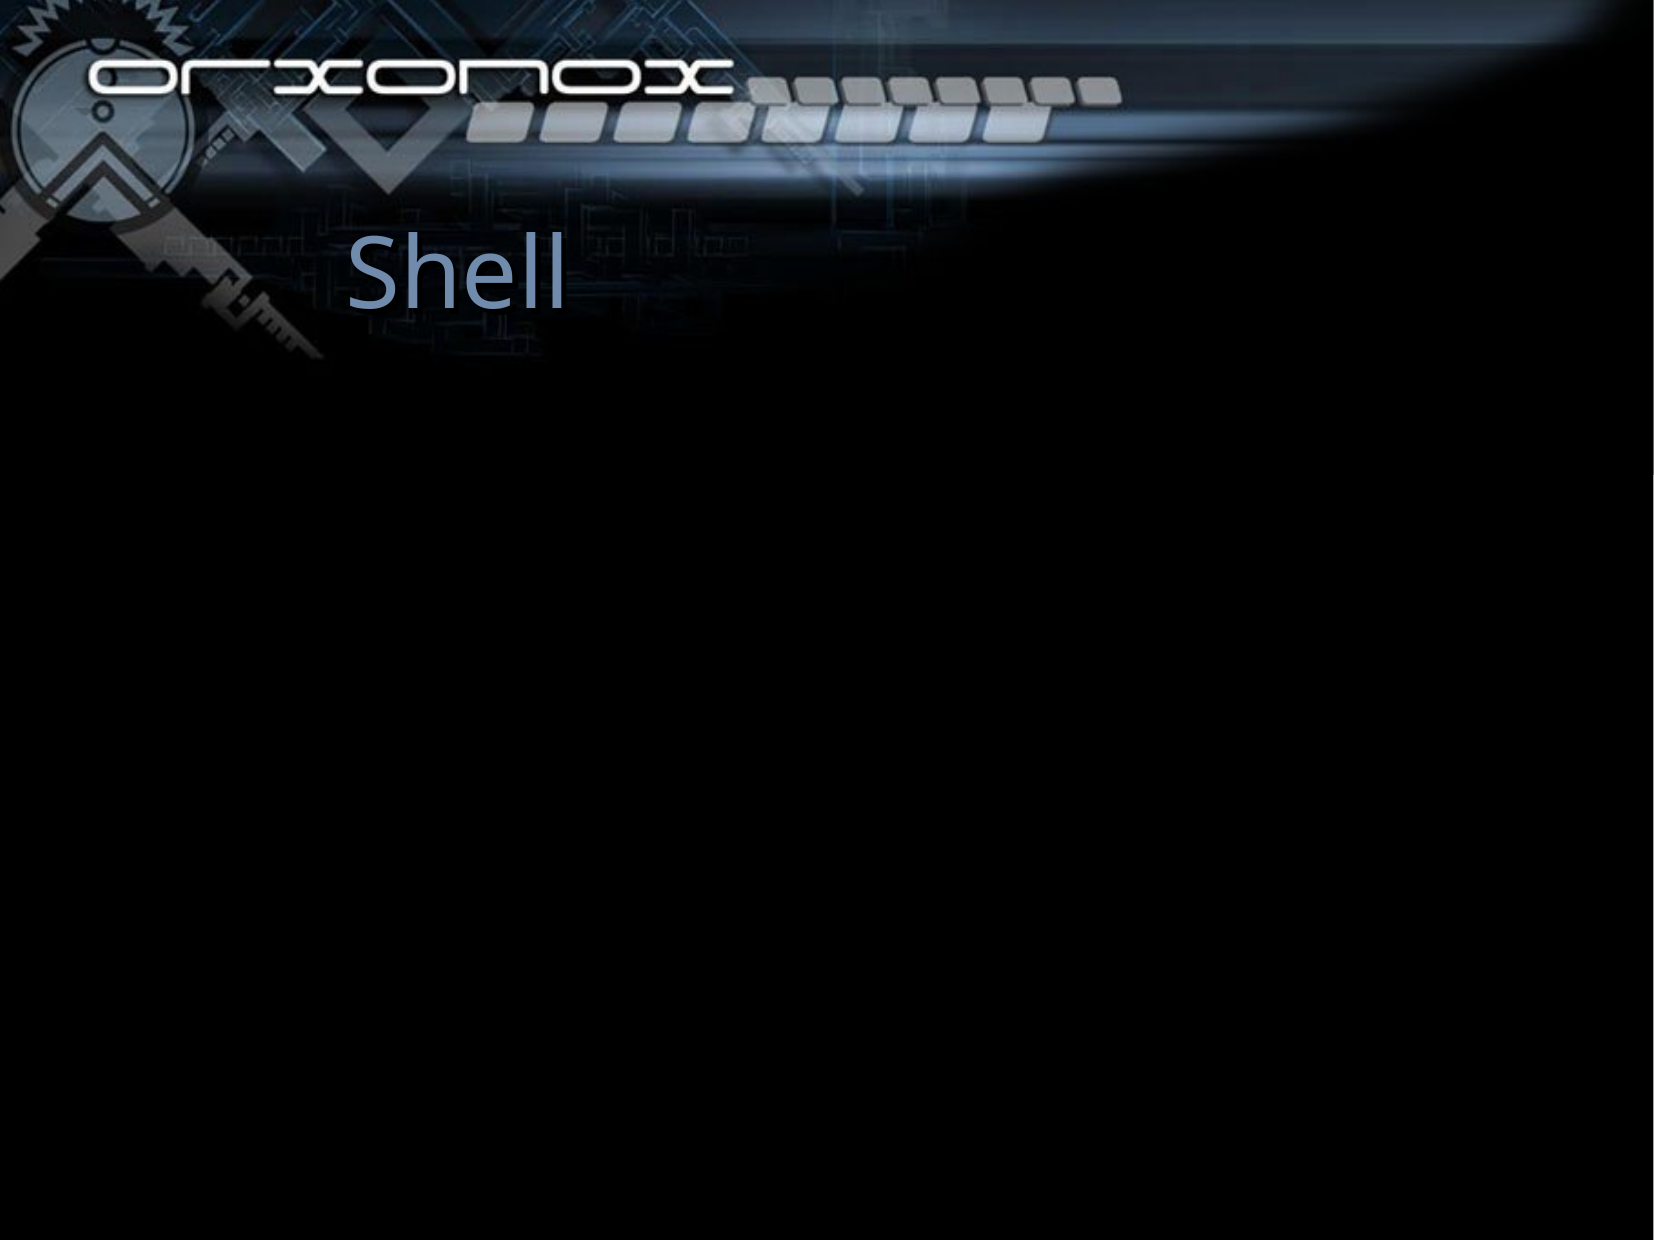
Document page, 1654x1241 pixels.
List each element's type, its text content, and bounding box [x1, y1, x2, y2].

text_box Shell [330, 194, 1306, 344]
picture [0, 0, 1654, 475]
